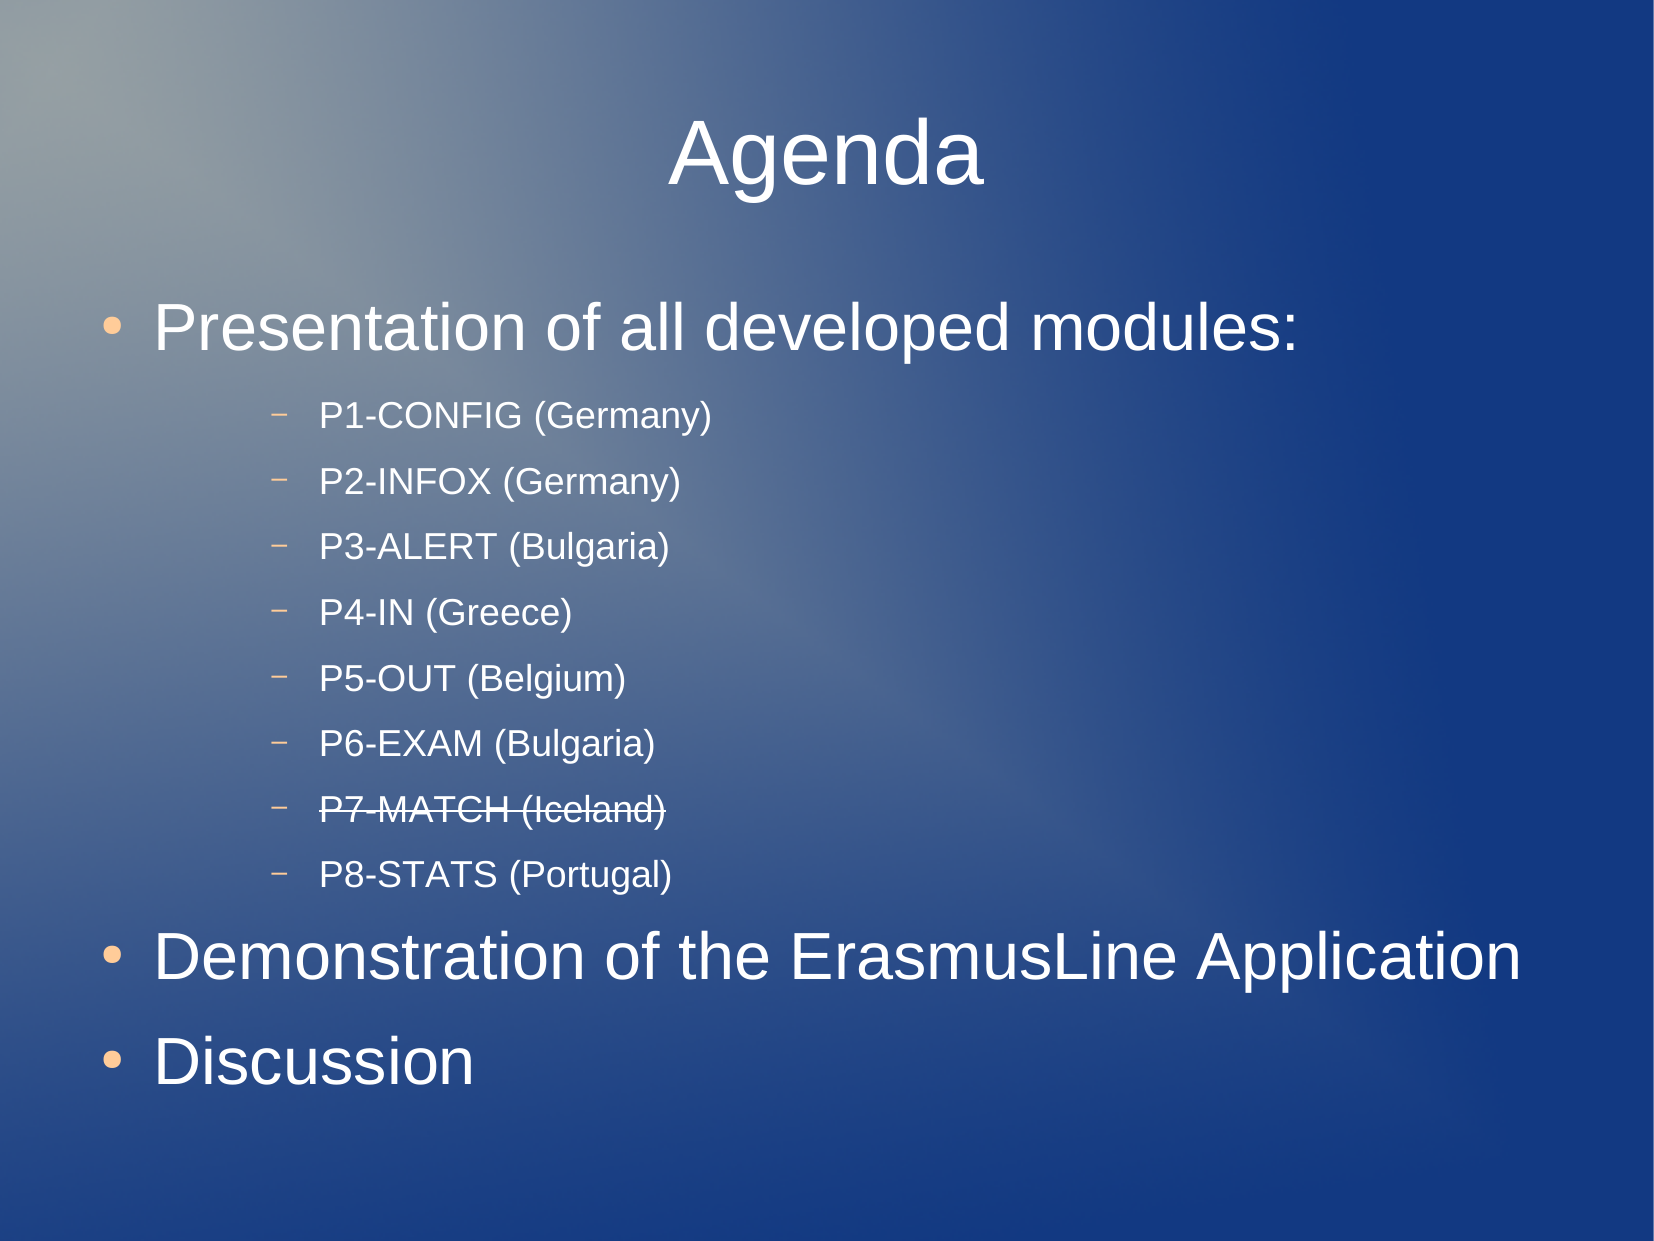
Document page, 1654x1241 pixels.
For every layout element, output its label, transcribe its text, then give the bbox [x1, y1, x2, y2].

title Agenda [82, 49, 1571, 257]
picture [0, 0, 1654, 1241]
list Presentation of all developed modules: P1-CONFIG (Germany) P2-INFOX (Germany) P3-ALERT (Bulgaria) P4-IN (Greece) P5-OUT (Belgium) P6-EXAM (Bulgaria) P7-MATCH (Iceland) P8-STATS (Portugal) Demonstration of the ErasmusLine Application Discussion [82, 290, 1571, 1109]
